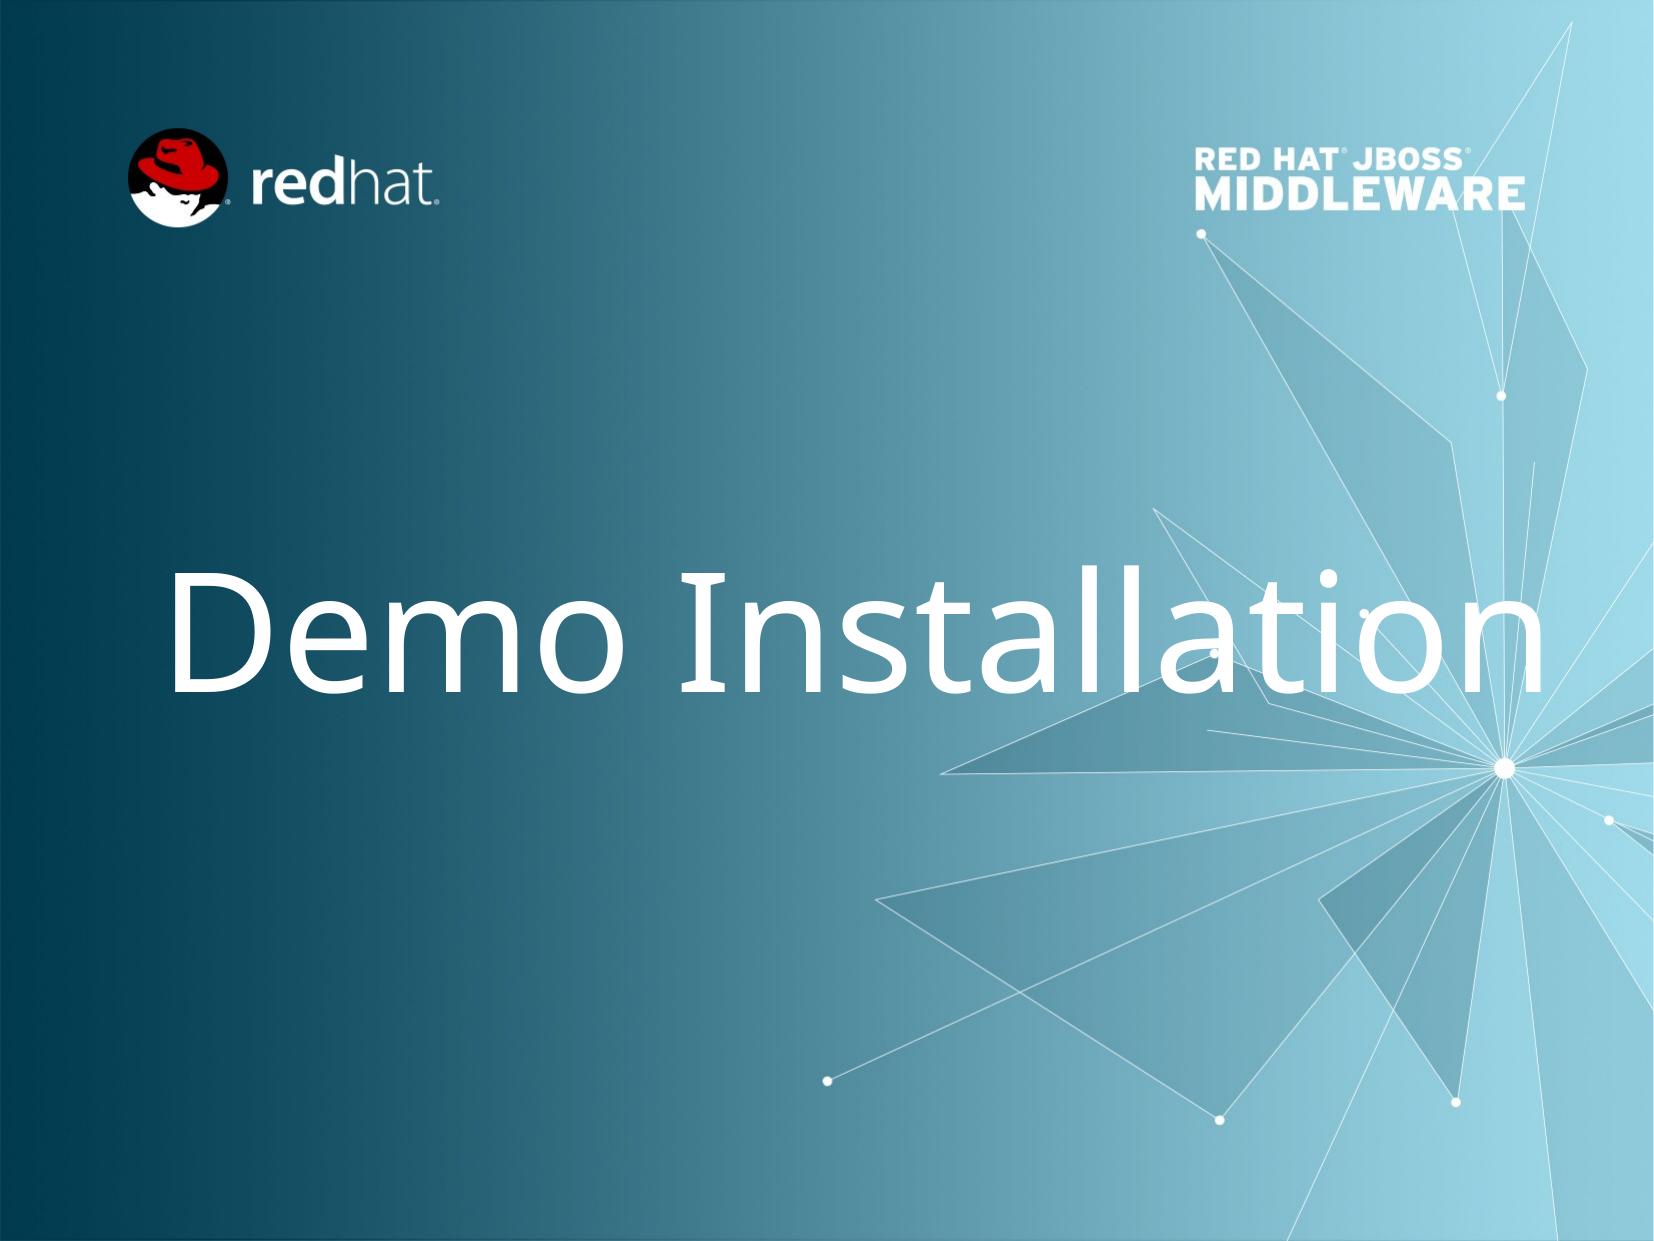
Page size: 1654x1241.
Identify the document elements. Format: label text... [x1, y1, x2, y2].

picture [106, 0, 1654, 1241]
list Demo Installation [82, 514, 1571, 750]
